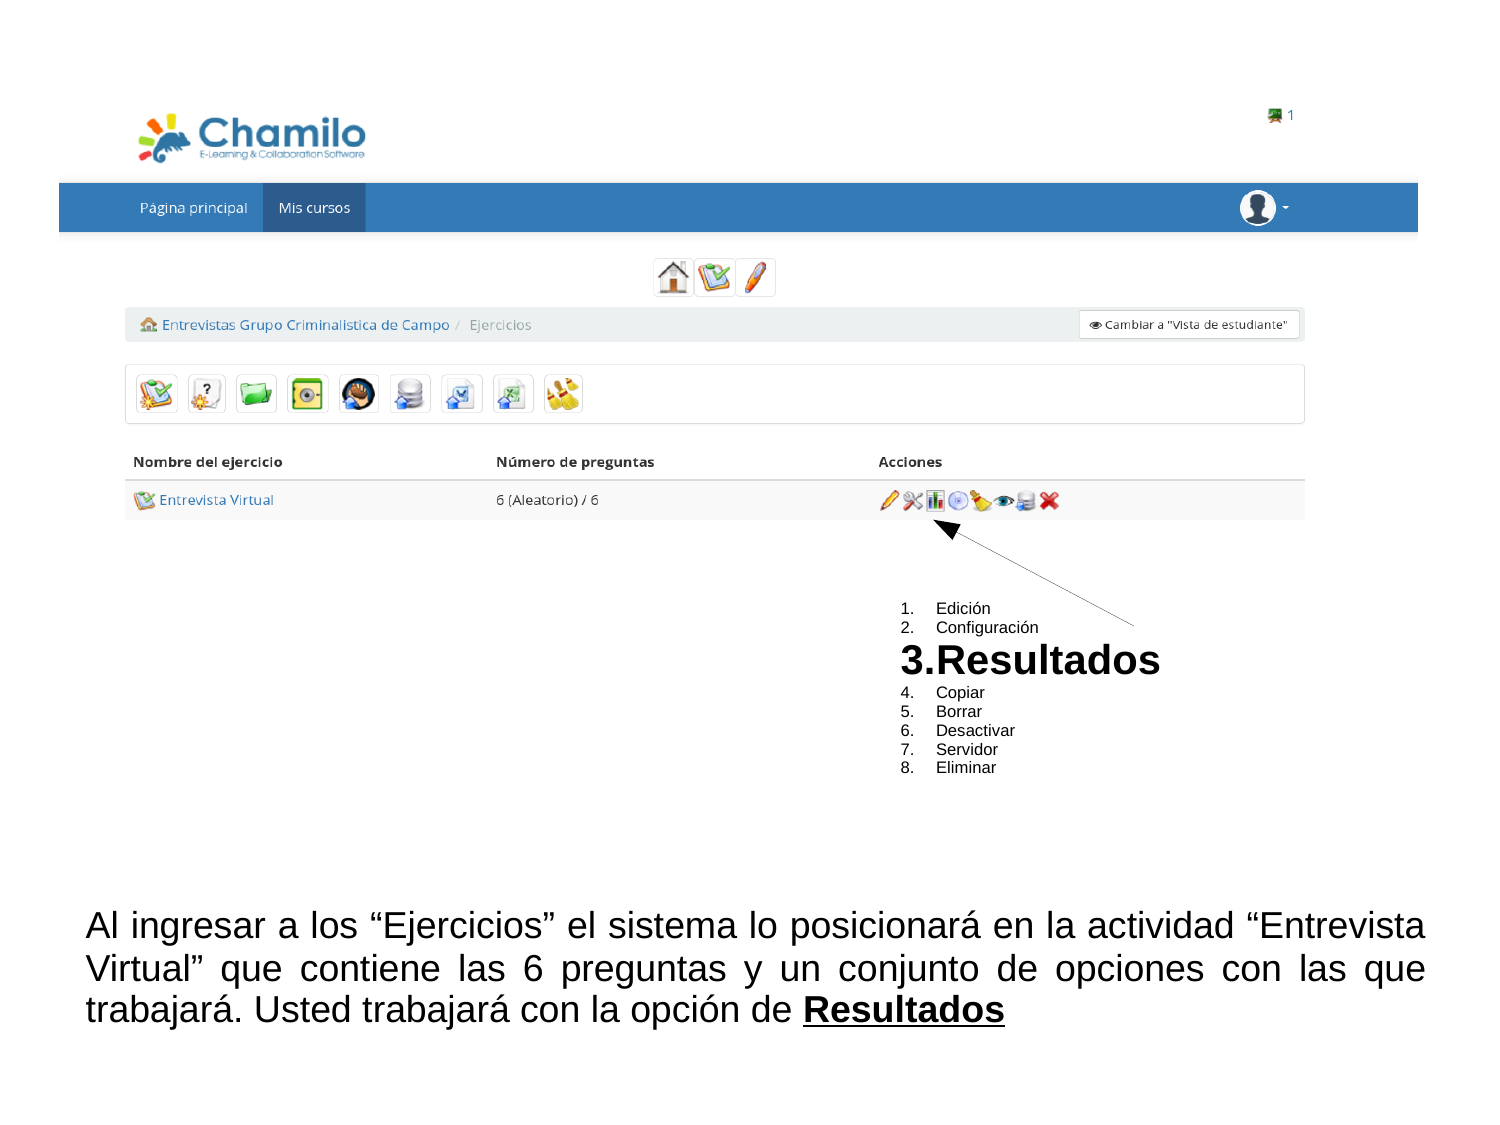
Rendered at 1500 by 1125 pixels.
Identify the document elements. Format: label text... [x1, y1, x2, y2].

picture [59, 104, 1418, 815]
text_box Al ingresar a los “Ejercicios” el sistema lo posicionará en la actividad “Entrevista Virtual” que contiene las 6 preguntas y un conjunto de opciones con las que trabajará. Usted trabajará con la opción de Resultados [70, 897, 1441, 1039]
text_box Edición Configuración Resultados Copiar Borrar Desactivar Servidor Eliminar [885, 588, 1193, 789]
